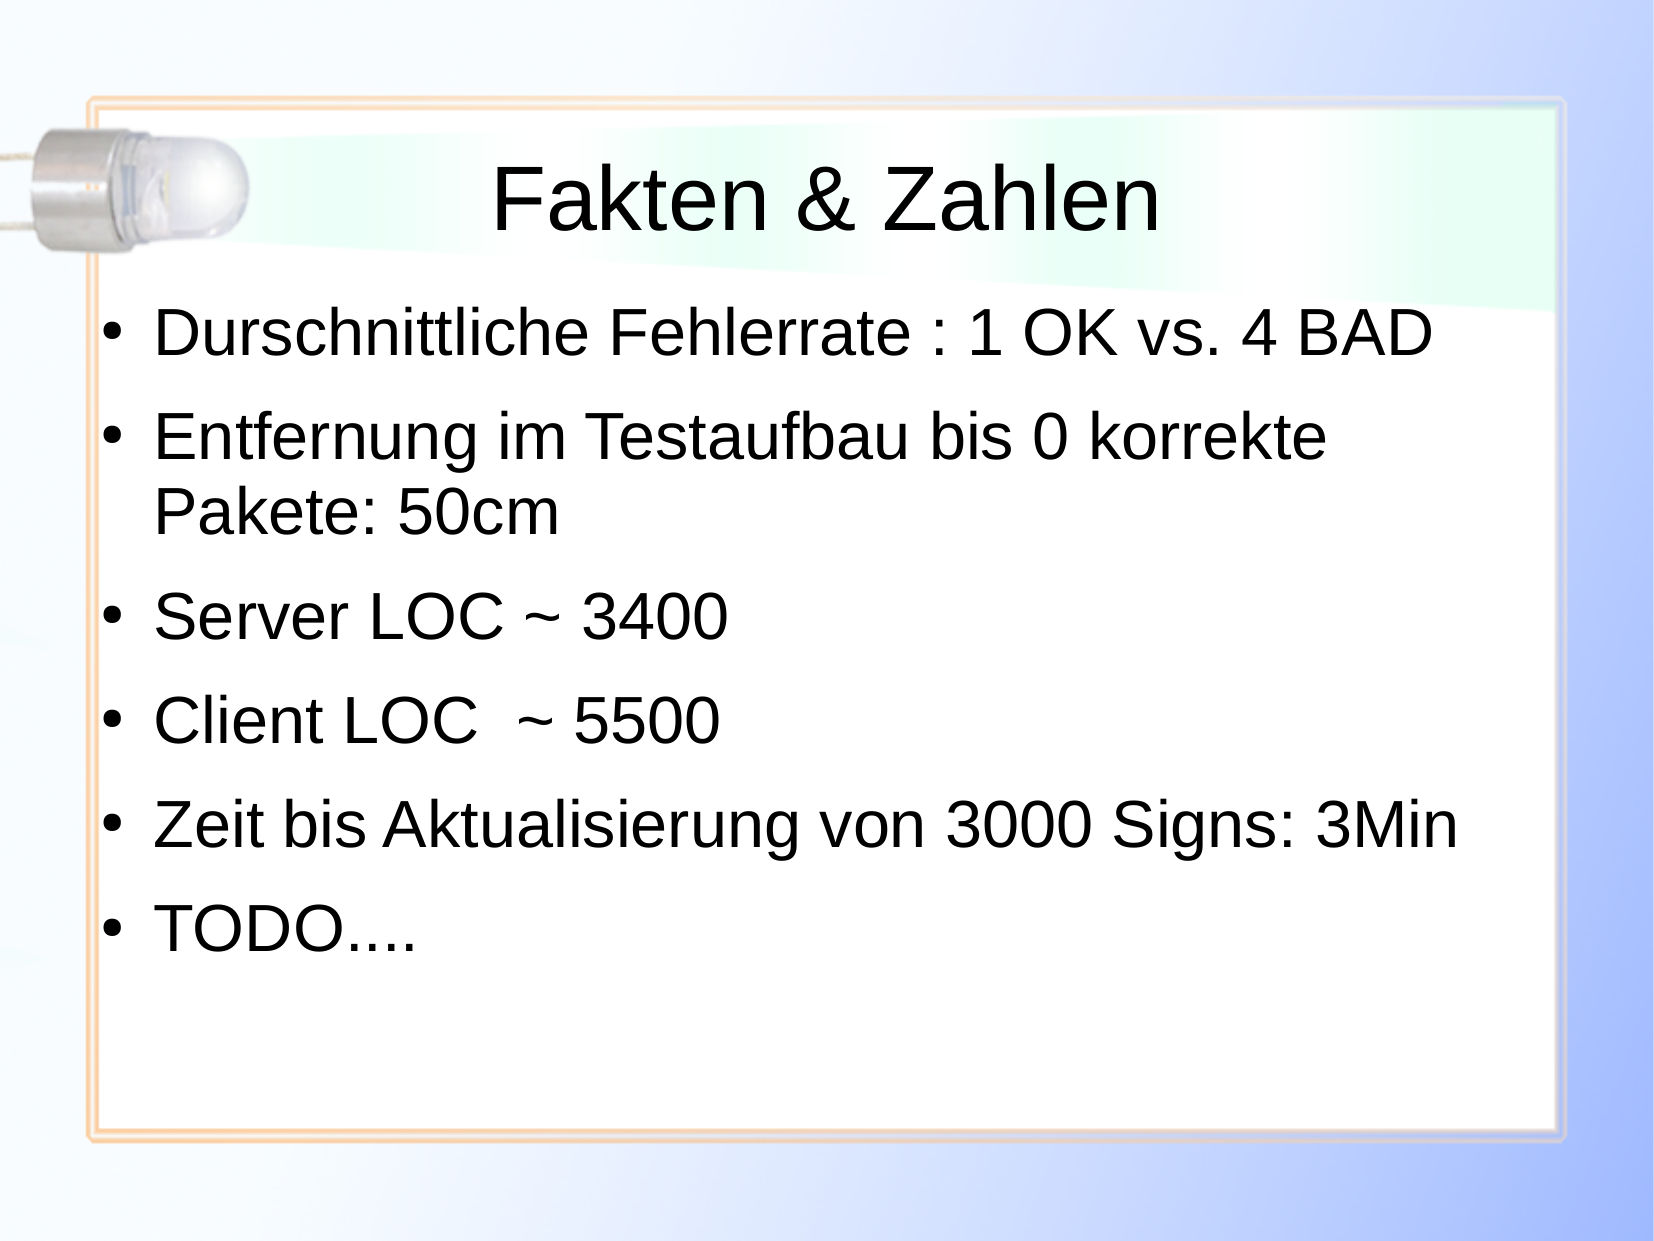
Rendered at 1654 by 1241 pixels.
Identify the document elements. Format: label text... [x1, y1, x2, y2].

picture [0, 0, 1654, 1241]
title Fakten & Zahlen [82, 102, 1571, 295]
list Durschnittliche Fehlerrate : 1 OK vs. 4 BAD Entfernung im Testaufbau bis 0 korrekte Pakete: 50cm Server LOC ~ 3400 Client LOC ~ 5500 Zeit bis Aktualisierung von 3000 Signs: 3Min TODO.... [82, 295, 1571, 1241]
